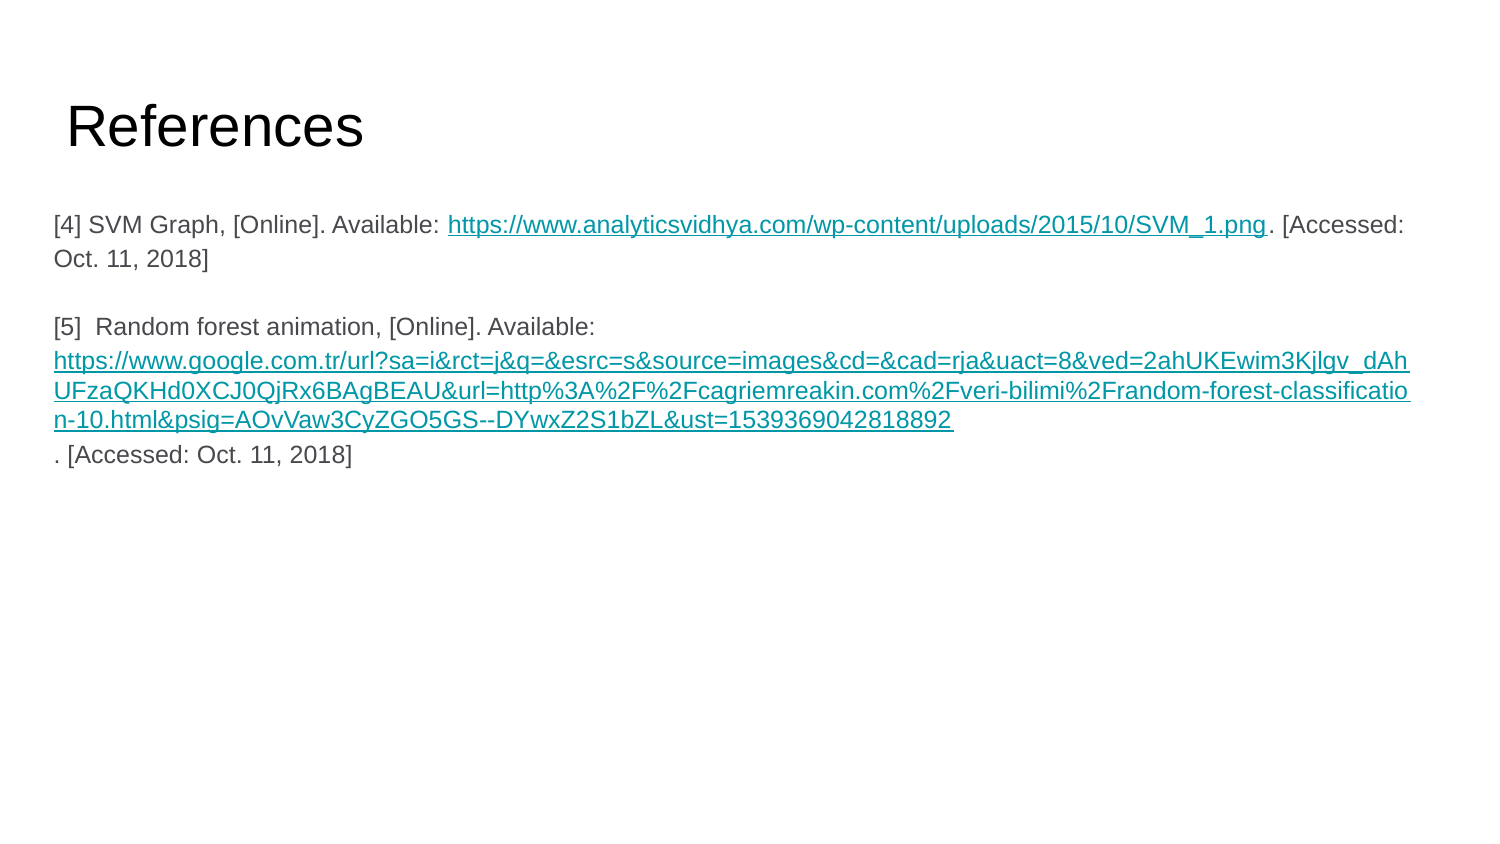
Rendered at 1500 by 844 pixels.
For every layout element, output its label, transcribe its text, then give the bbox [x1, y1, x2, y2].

title References [51, 72, 1449, 167]
list [4] SVM Graph, [Online]. Available: https://www.analyticsvidhya.com/wp-content/uploads/2015/10/SVM_1.png. [Accessed: Oct. 11, 2018] [5] Random forest animation, [Online]. Available: https://www.google.com.tr/url?sa=i&rct=j&q=&esrc=s&source=images&cd=&cad=rja&uact=8&ved=2ahUKEwim3Kjlgv_dAhUFzaQKHd0XCJ0QjRx6BAgBEAU&url=http%3A%2F%2Fcagriemreakin.com%2Fveri-bilimi%2Frandom-forest-classification-10.html&psig=AOvVaw3CyZGO5GS--DYwxZ2S1bZL&ust=1539369042818892. [Accessed: Oct. 11, 2018] [38, 189, 1437, 750]
